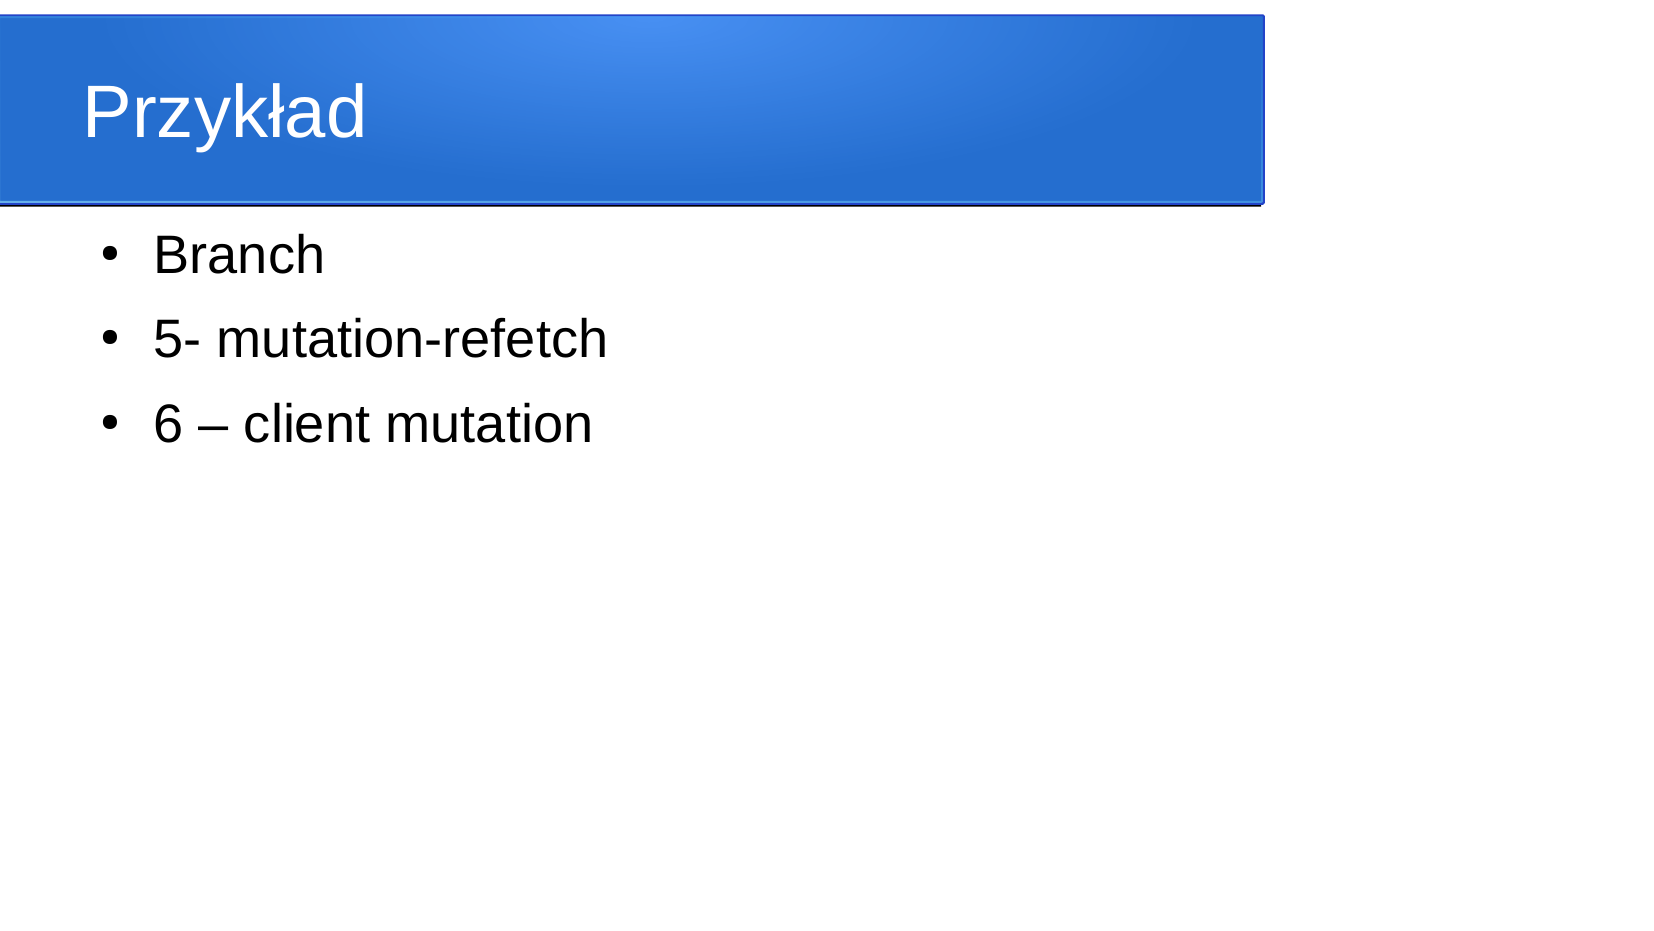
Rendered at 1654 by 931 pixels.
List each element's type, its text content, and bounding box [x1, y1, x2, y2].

title Przykład [82, 35, 1235, 189]
list Branch 5- mutation-refetch 6 – client mutation [82, 224, 1571, 764]
